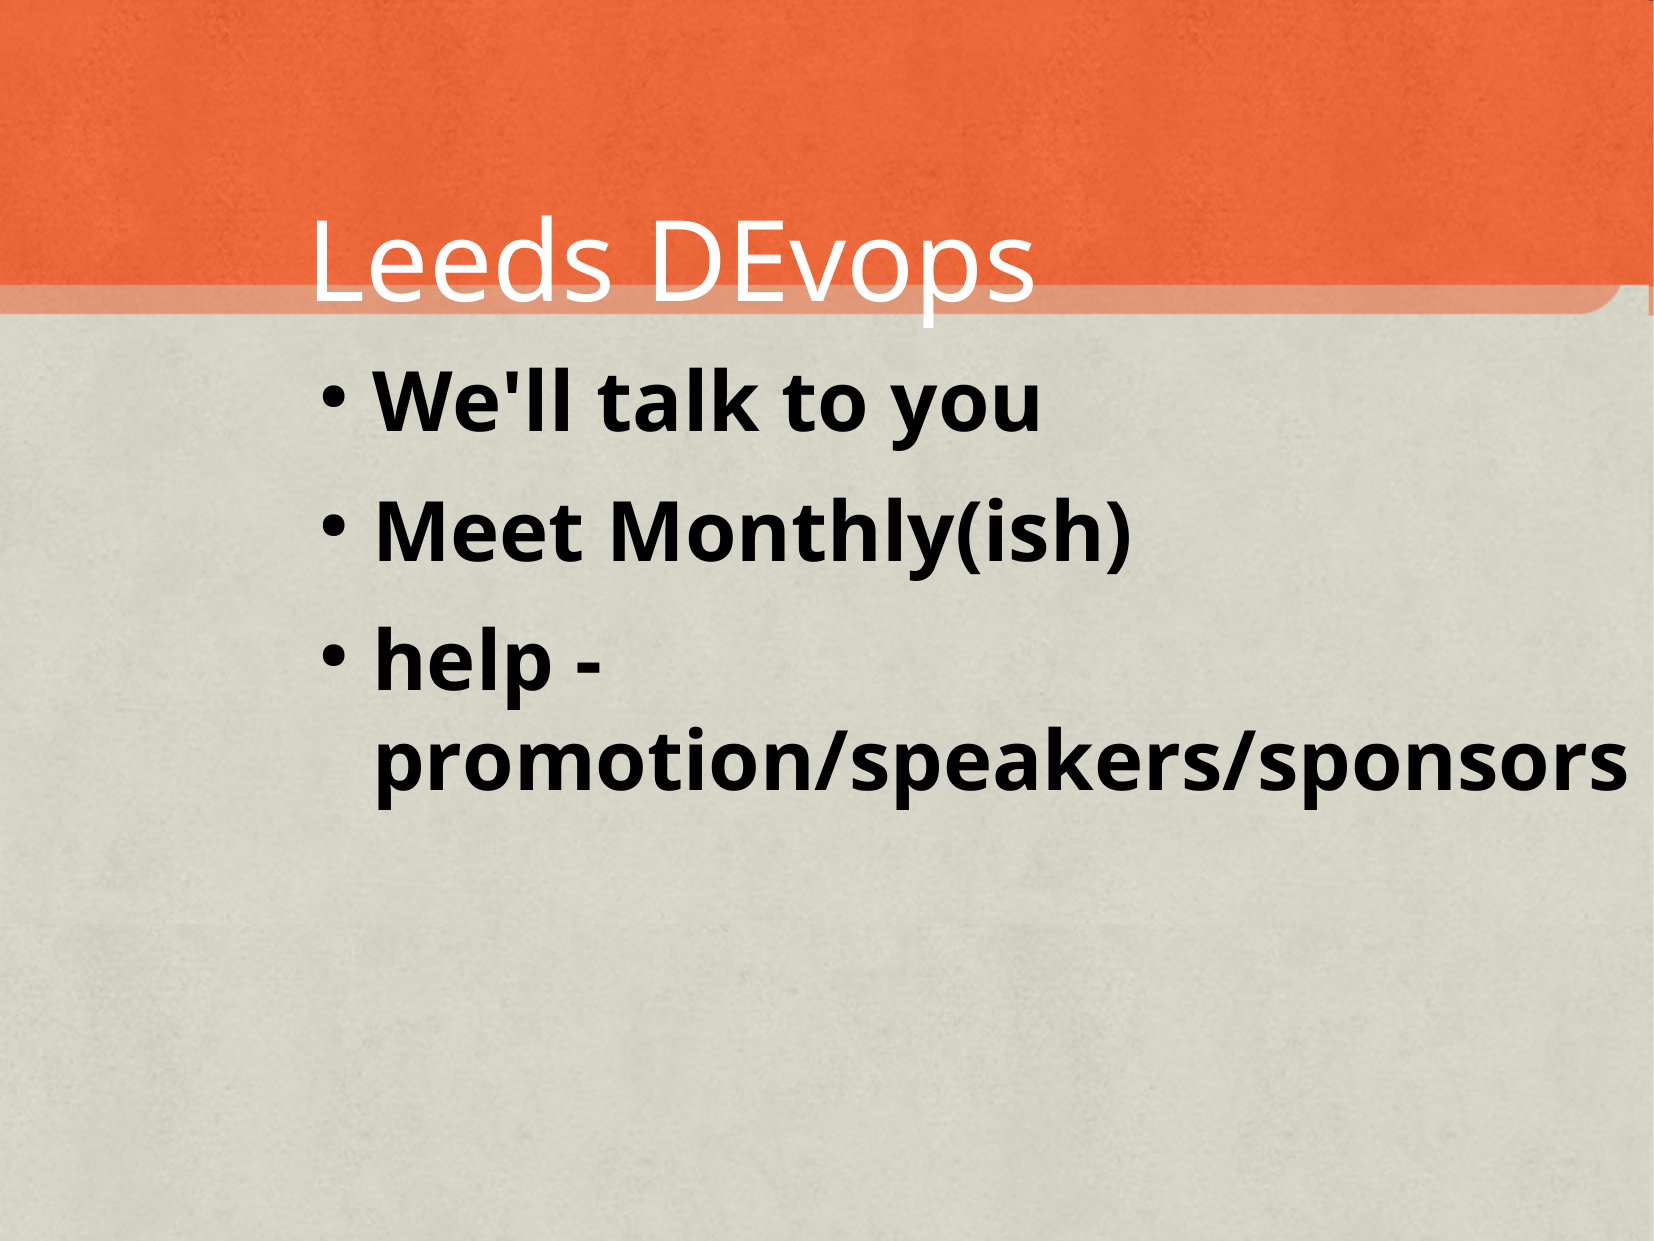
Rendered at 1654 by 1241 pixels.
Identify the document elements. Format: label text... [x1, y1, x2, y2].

list We'll talk to you Meet Monthly(ish) help - promotion/speakers/sponsors [301, 348, 1654, 1068]
picture [0, 0, 1654, 1241]
title Leeds DEvops [306, 189, 1654, 317]
